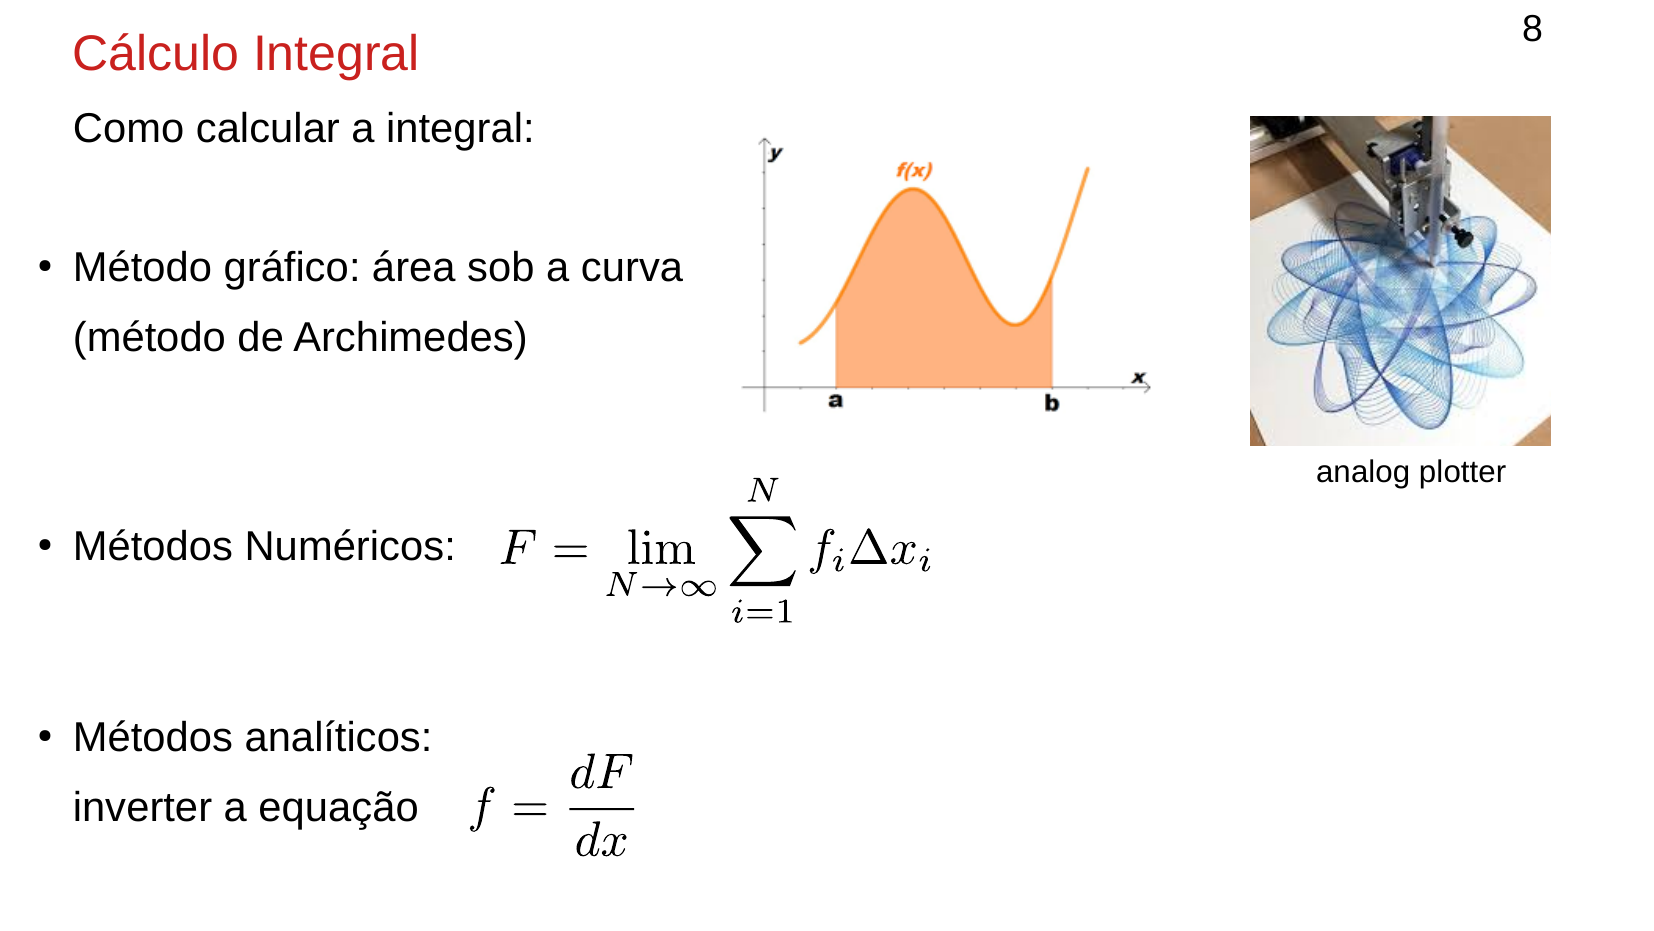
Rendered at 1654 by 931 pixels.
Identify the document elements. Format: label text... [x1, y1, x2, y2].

text_box analog plotter [1301, 446, 1522, 497]
picture [467, 753, 635, 857]
picture [1250, 116, 1551, 446]
text_box <number> [1507, 0, 1654, 71]
picture [729, 131, 1160, 418]
text_box Cálculo Integral Como calcular a integral: Método gráfico: área sob a curva (método de Archimedes) Métodos Numéricos: Métodos analíticos: inverter a equação [22, 0, 1618, 838]
picture [496, 475, 933, 625]
